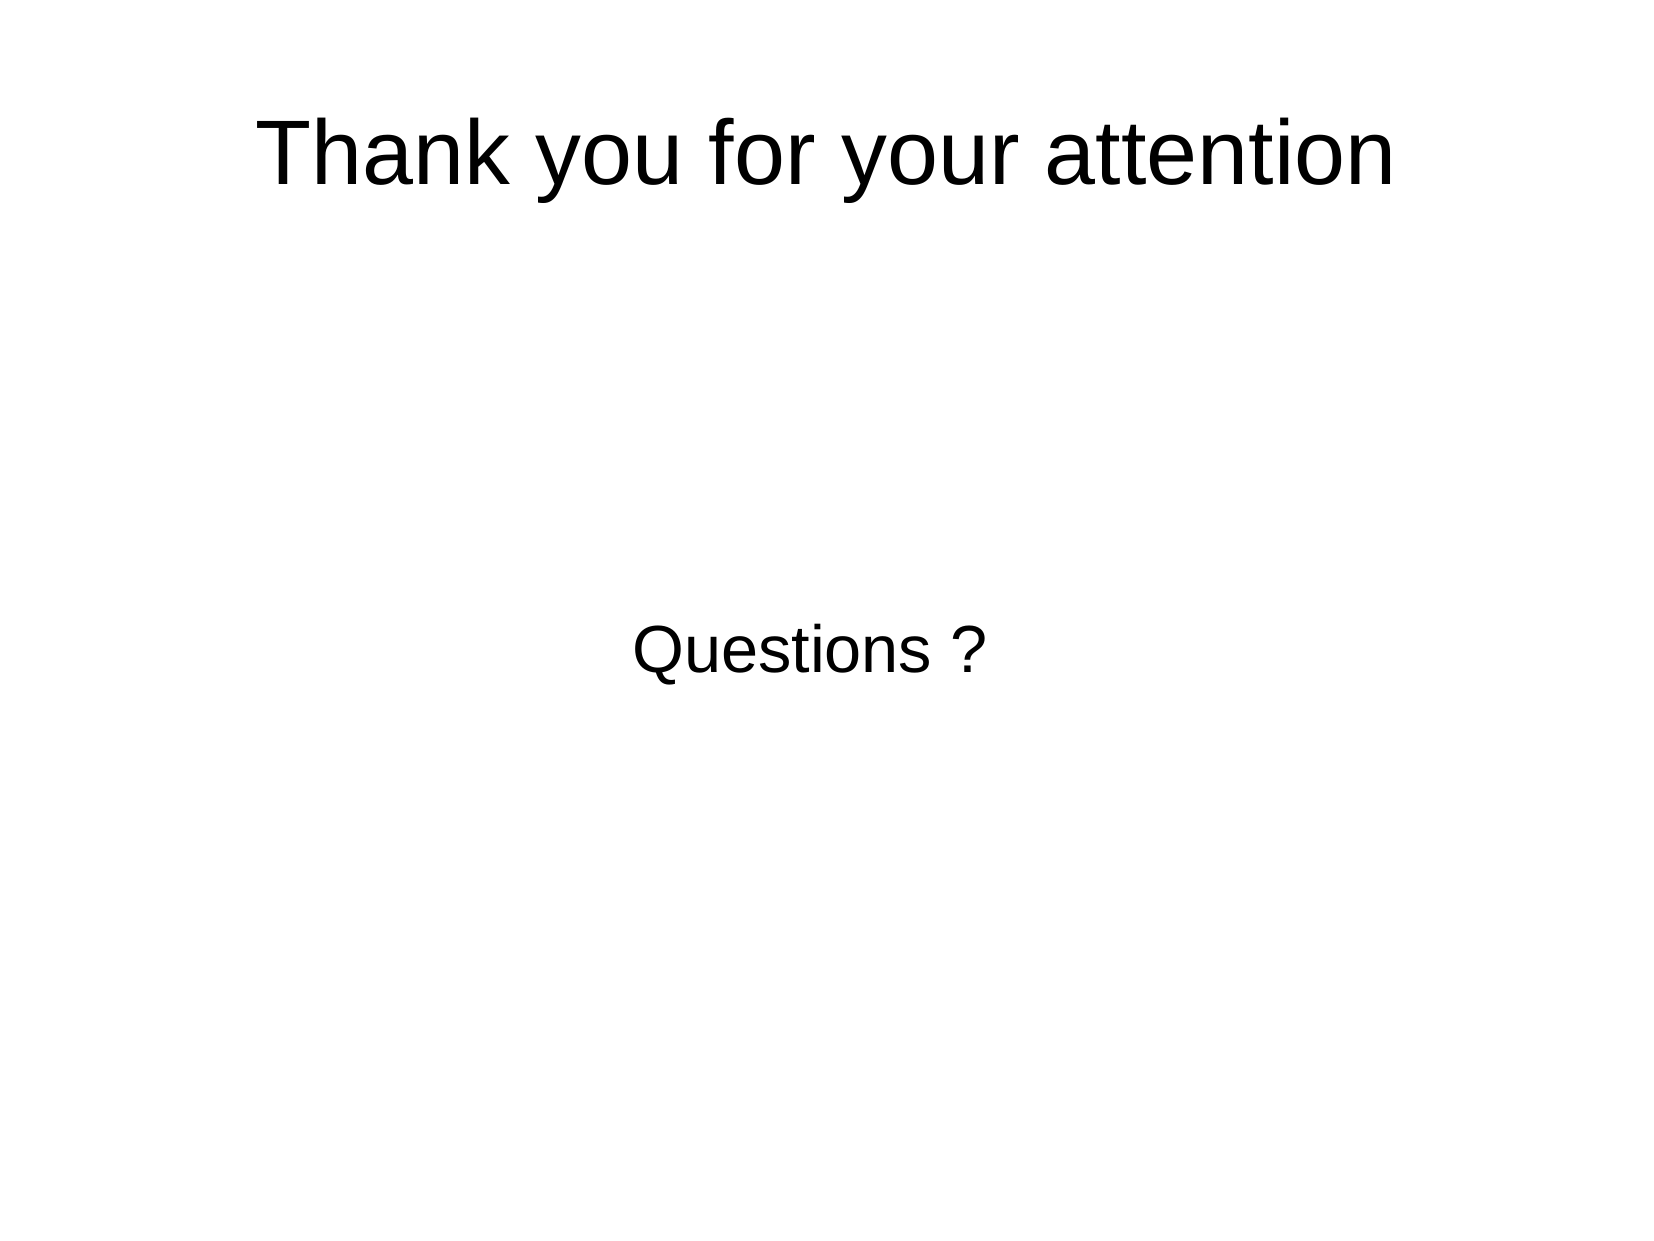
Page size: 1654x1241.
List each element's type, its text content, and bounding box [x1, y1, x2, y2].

subtitle Questions ? [82, 290, 1538, 1010]
title Thank you for your attention [82, 49, 1571, 257]
